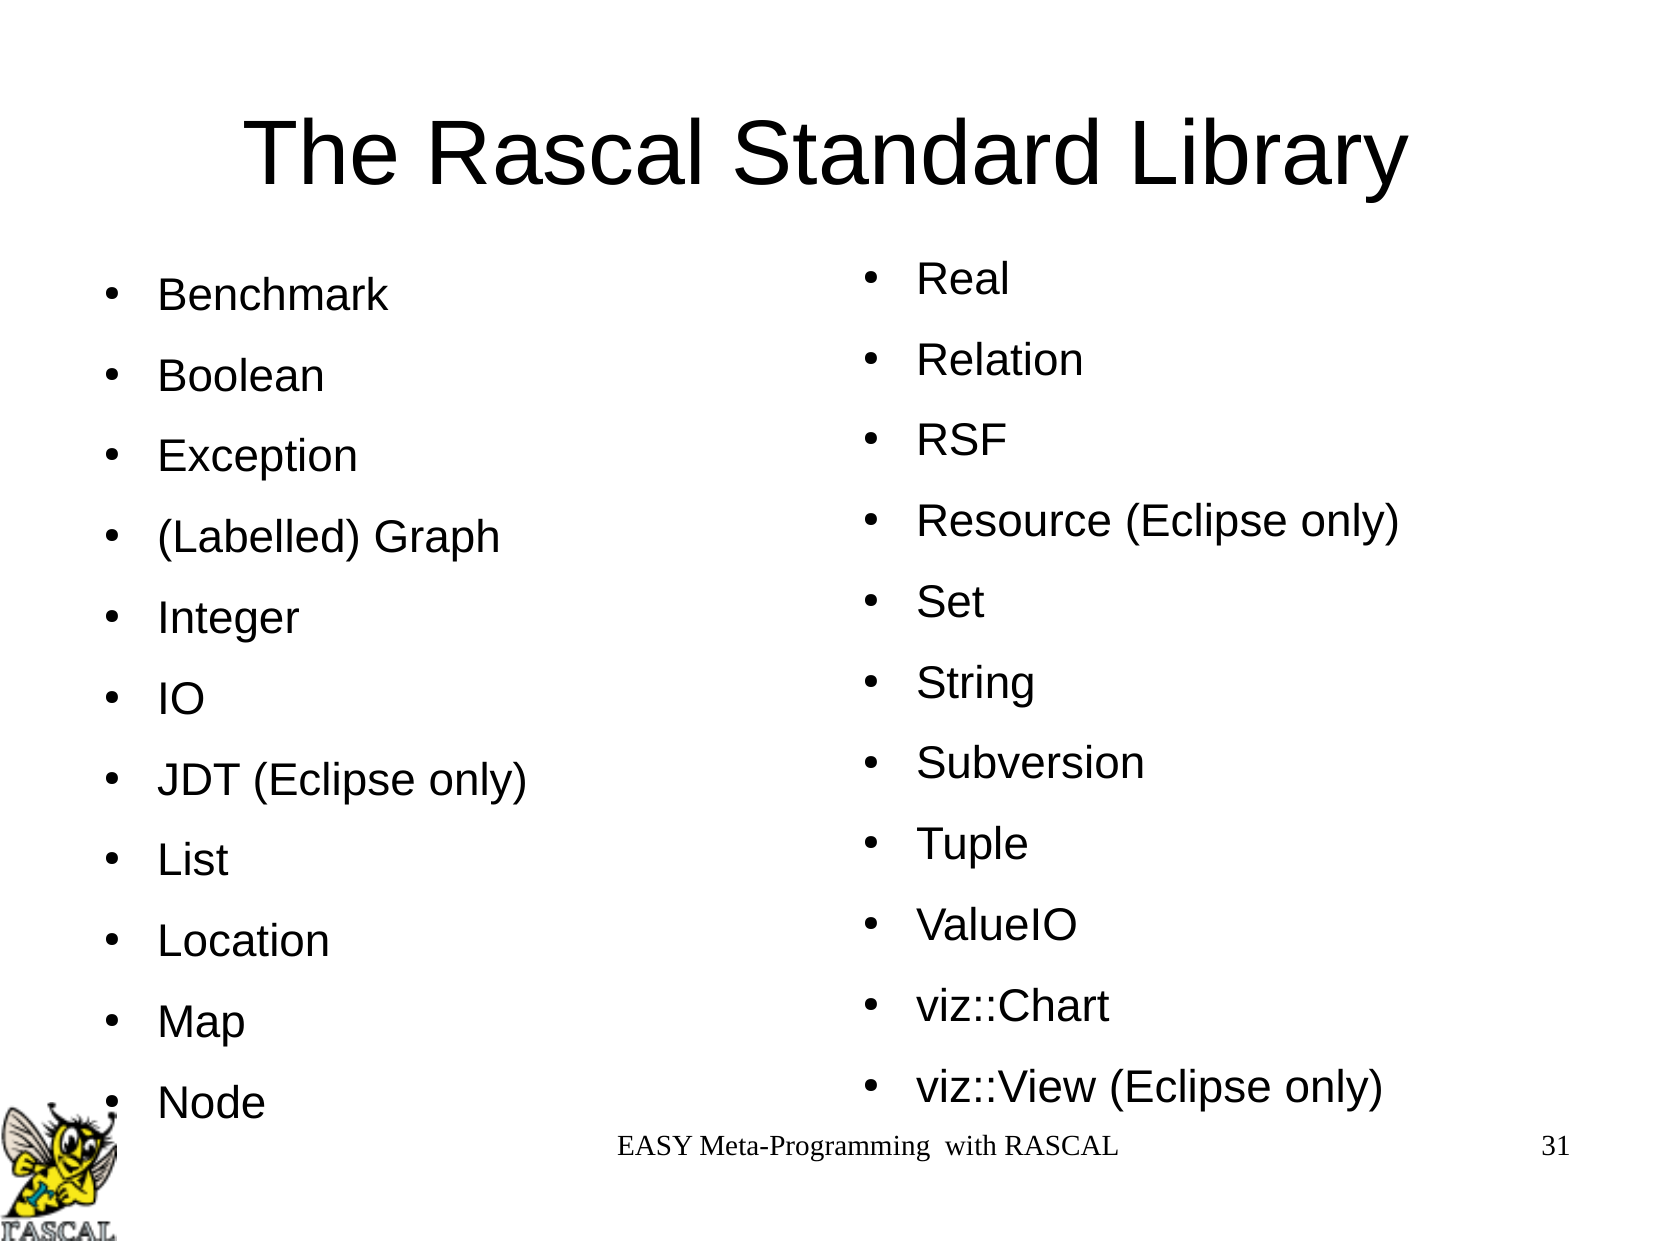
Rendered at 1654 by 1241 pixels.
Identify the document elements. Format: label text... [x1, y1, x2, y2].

picture [0, 1102, 117, 1241]
title The Rascal Standard Library [82, 49, 1571, 257]
list Benchmark Boolean Exception (Labelled) Graph Integer IO JDT (Eclipse only) List Location Map Node [86, 268, 813, 1088]
list Real Relation RSF Resource (Eclipse only) Set String Subversion Tuple ValueIO viz::Chart viz::View (Eclipse only) [845, 252, 1572, 1118]
